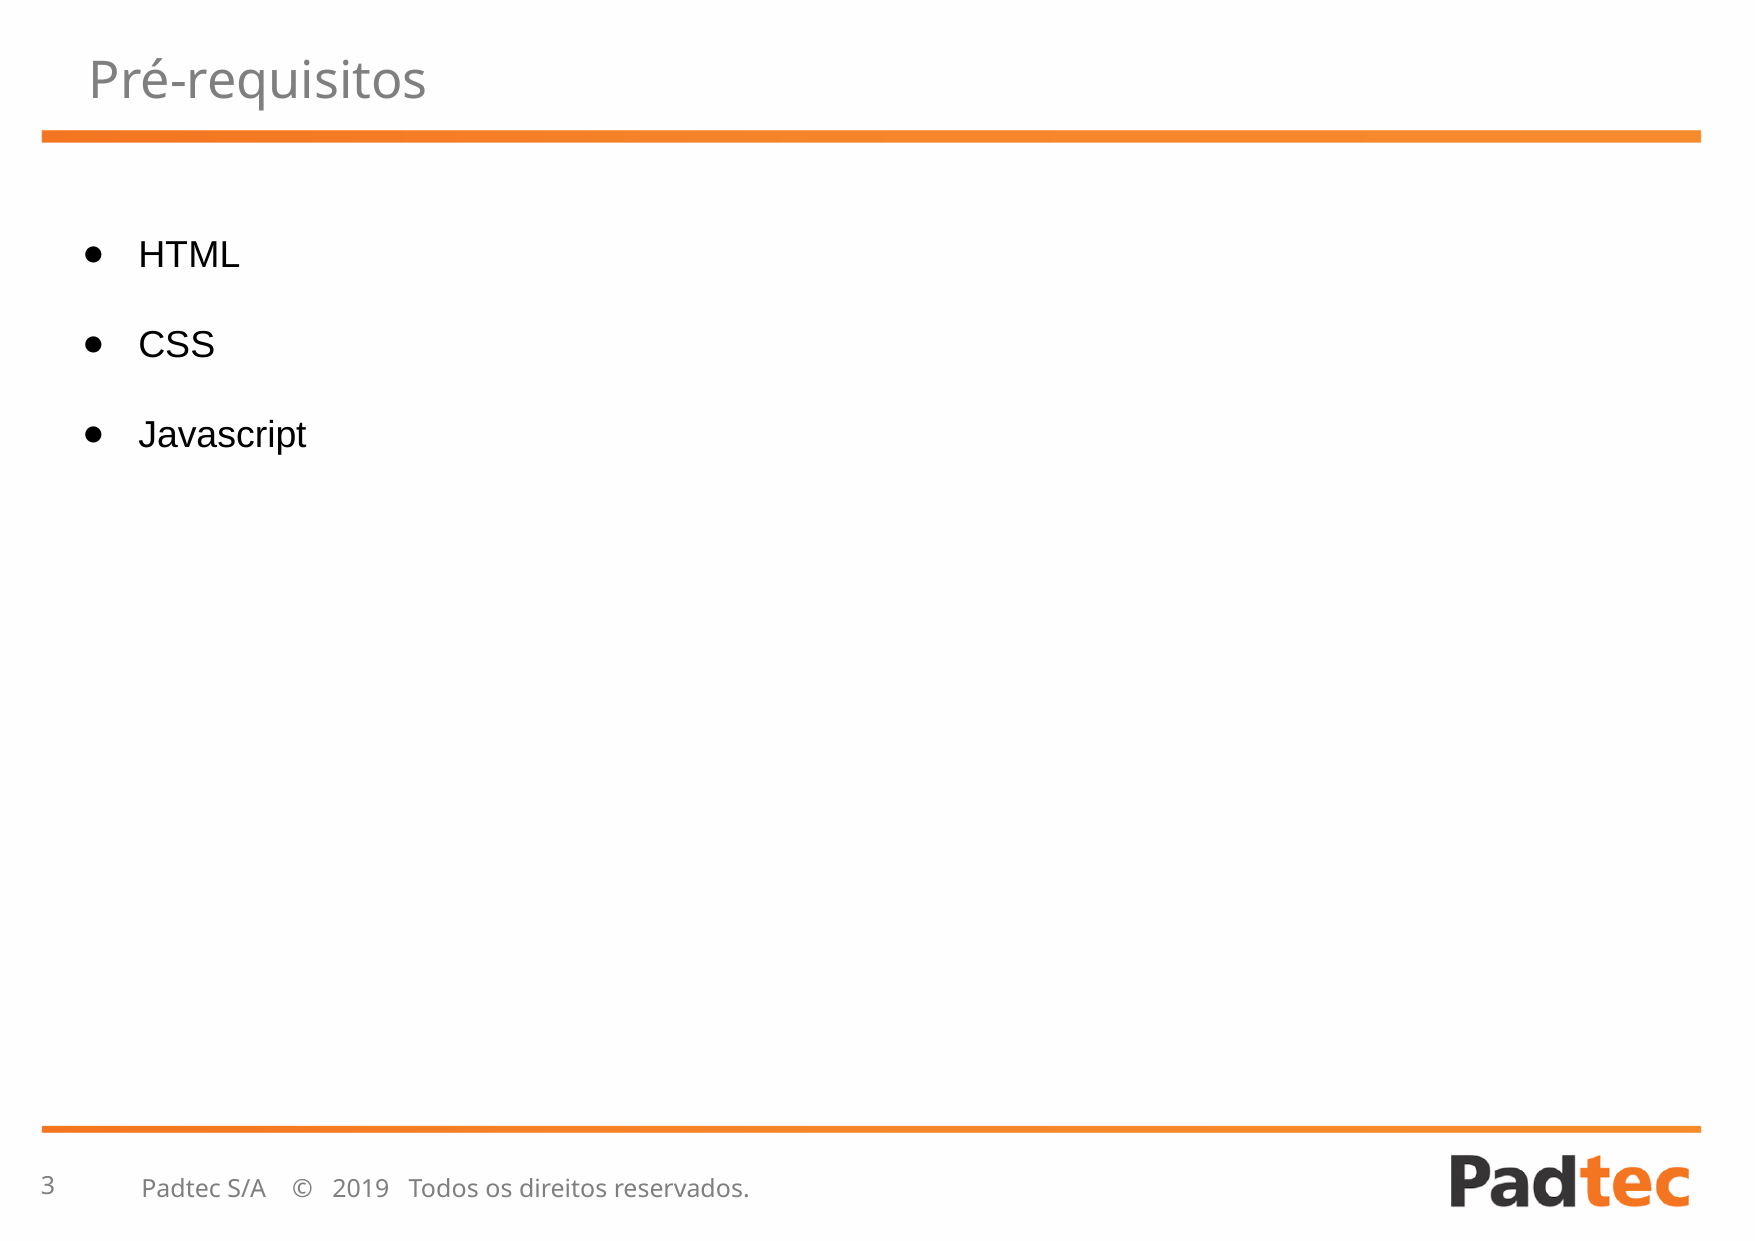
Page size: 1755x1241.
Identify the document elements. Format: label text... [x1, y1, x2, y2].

title Pré-requisitos [73, 29, 1653, 127]
text_box HTML CSS Javascript [48, 170, 1699, 553]
picture [0, 0, 1755, 1241]
